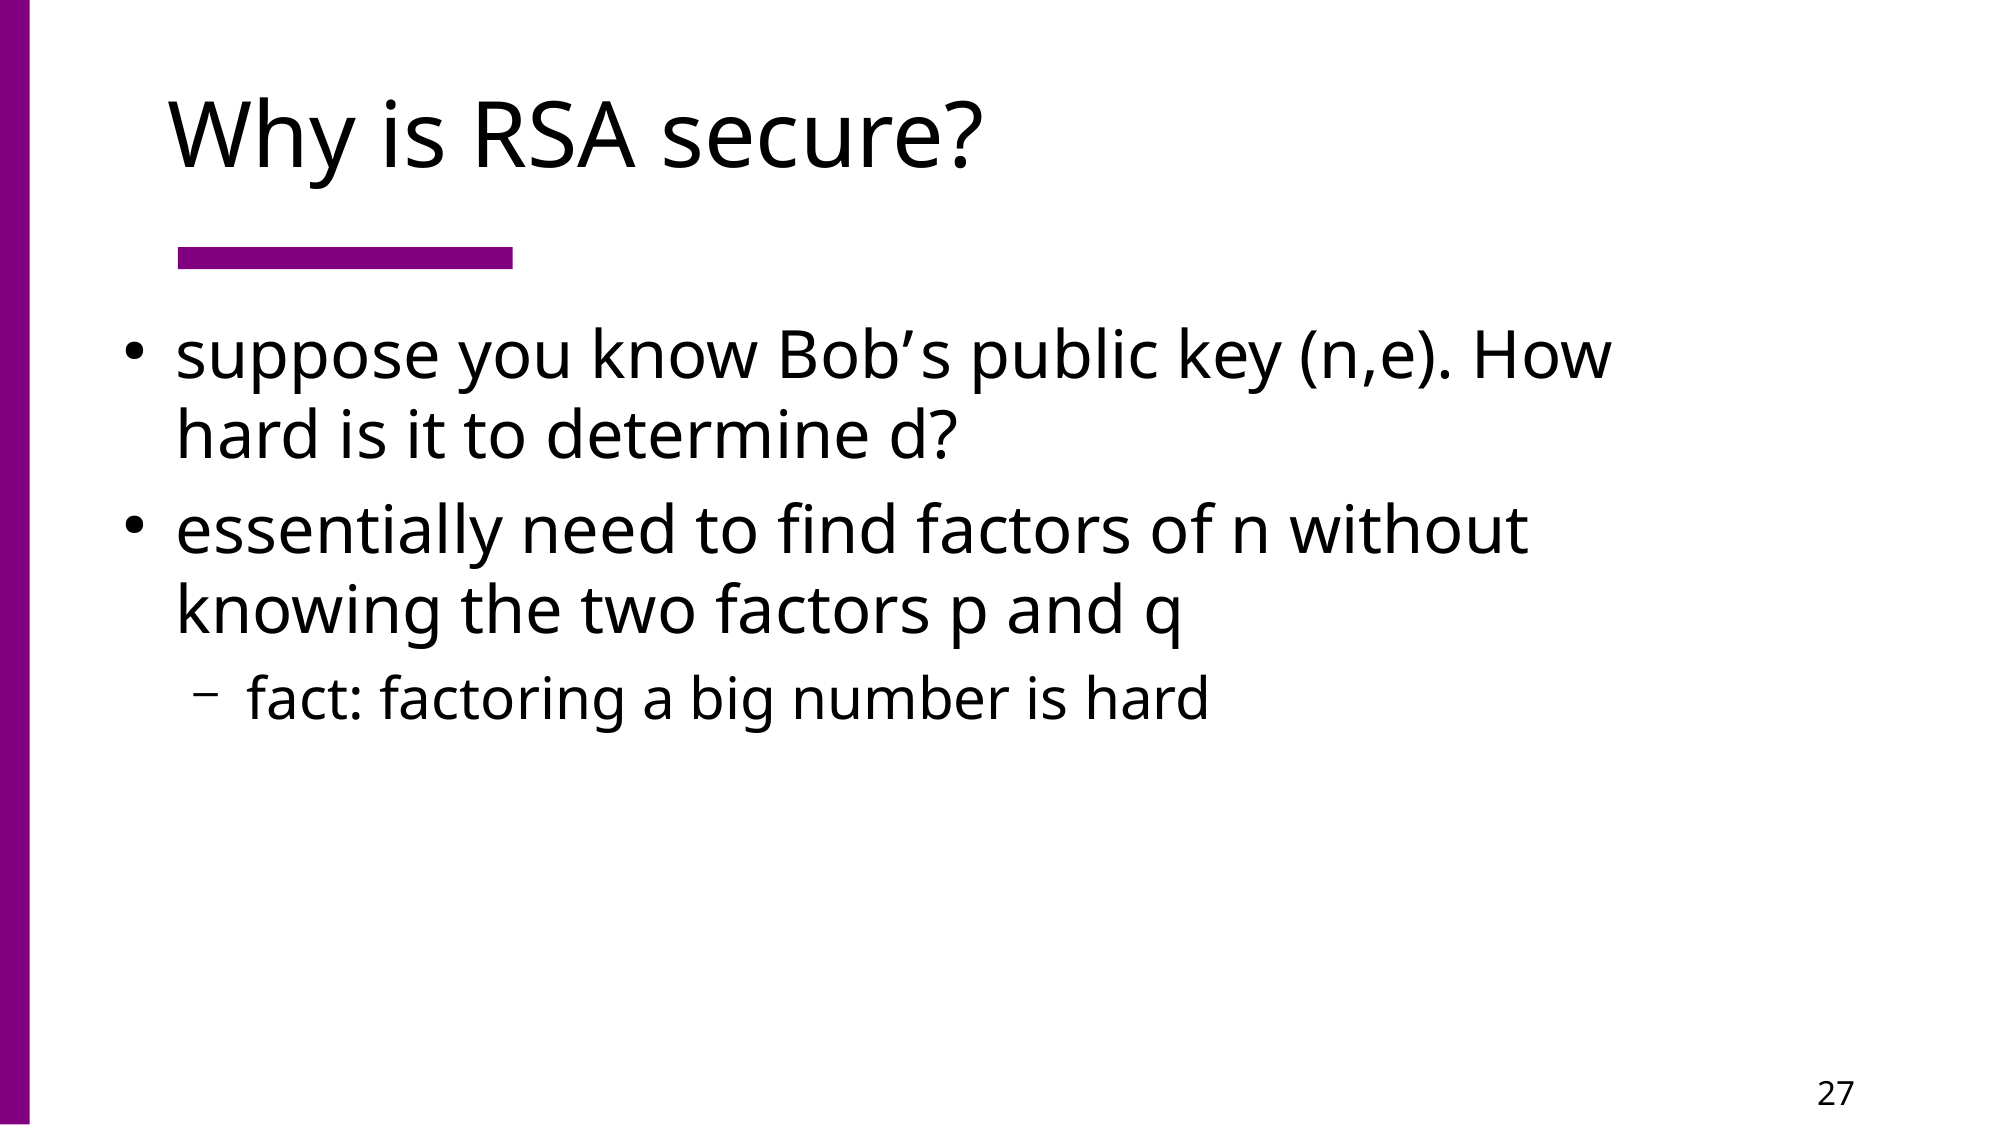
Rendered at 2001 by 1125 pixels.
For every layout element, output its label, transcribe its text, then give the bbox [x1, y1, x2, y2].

list suppose you know Bob’s public key (n,e). How hard is it to determine d? essentially need to find factors of n without knowing the two factors p and q fact: factoring a big number is hard [90, 210, 1791, 901]
title Why is RSA secure? [116, 37, 1817, 225]
